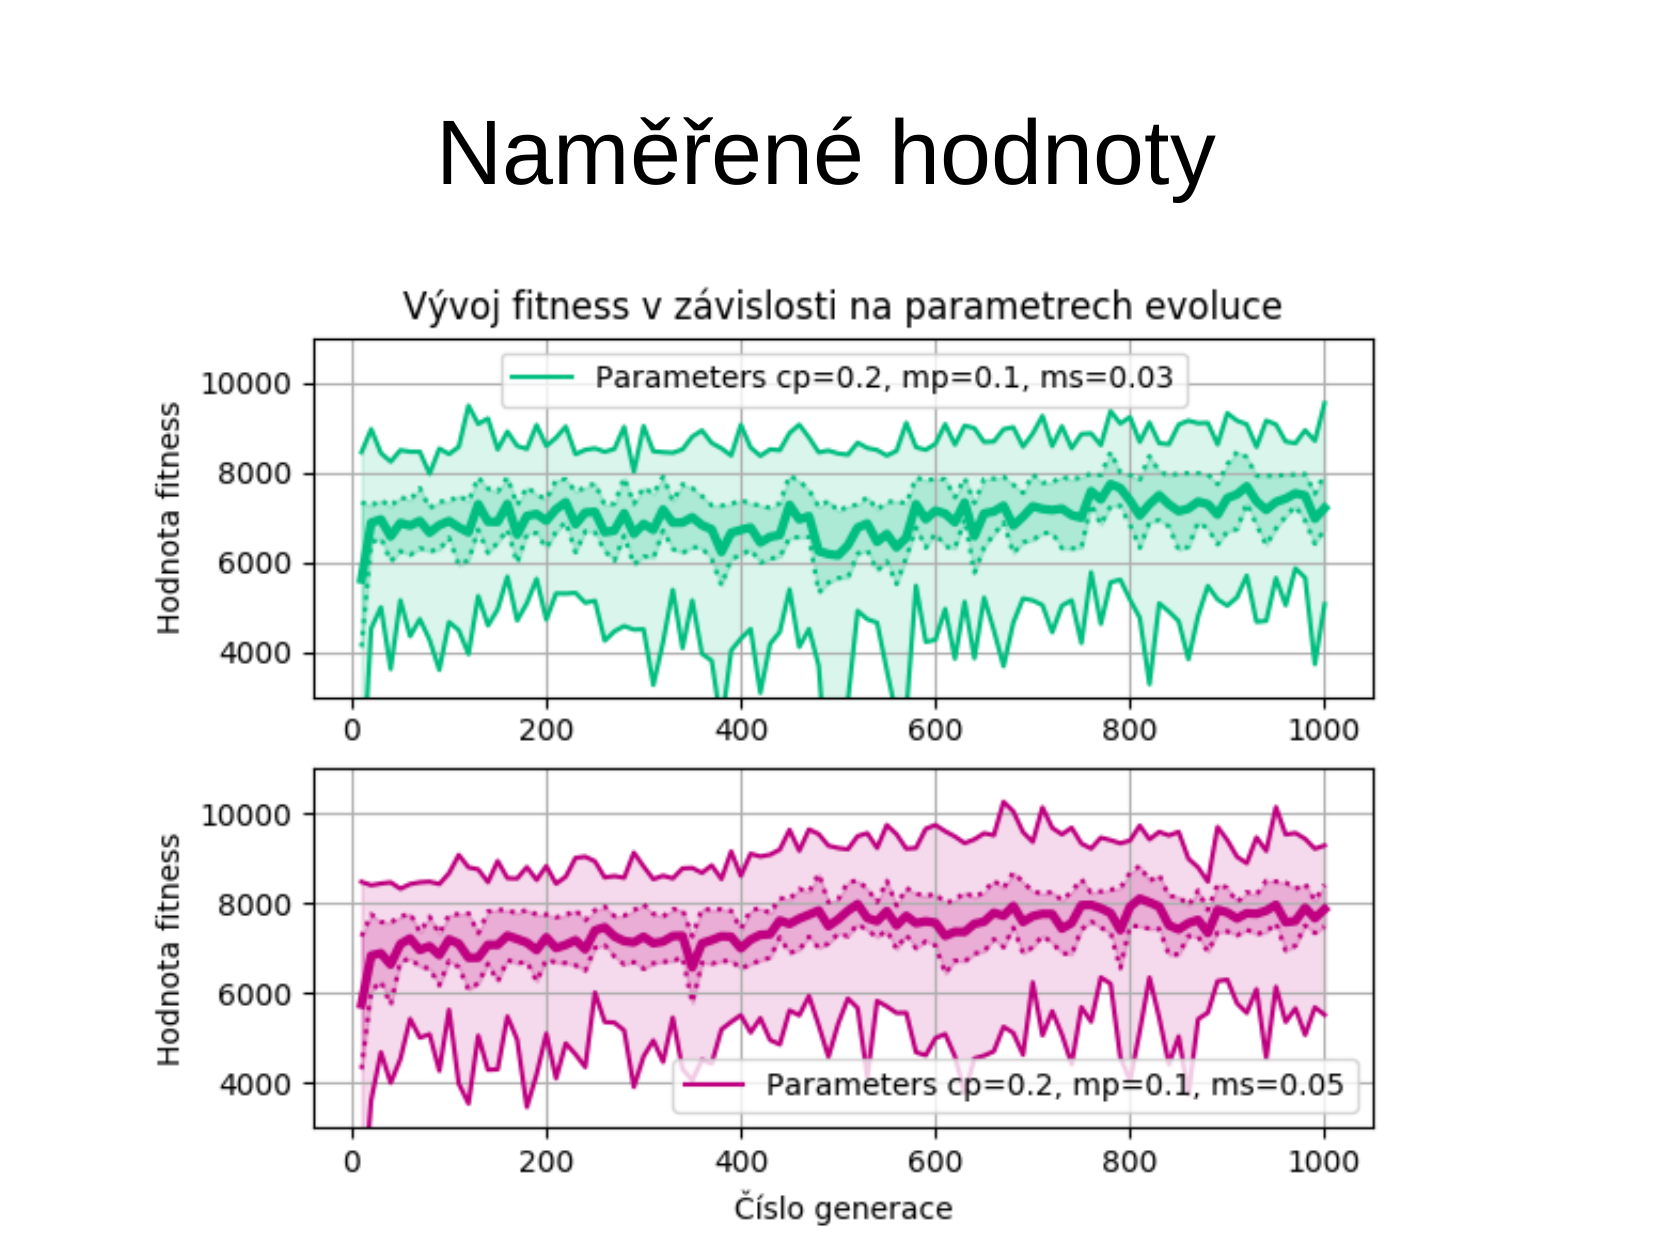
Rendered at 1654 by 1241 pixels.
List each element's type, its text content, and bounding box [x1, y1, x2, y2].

title Naměřené hodnoty [82, 49, 1571, 257]
picture [143, 215, 1510, 1241]
